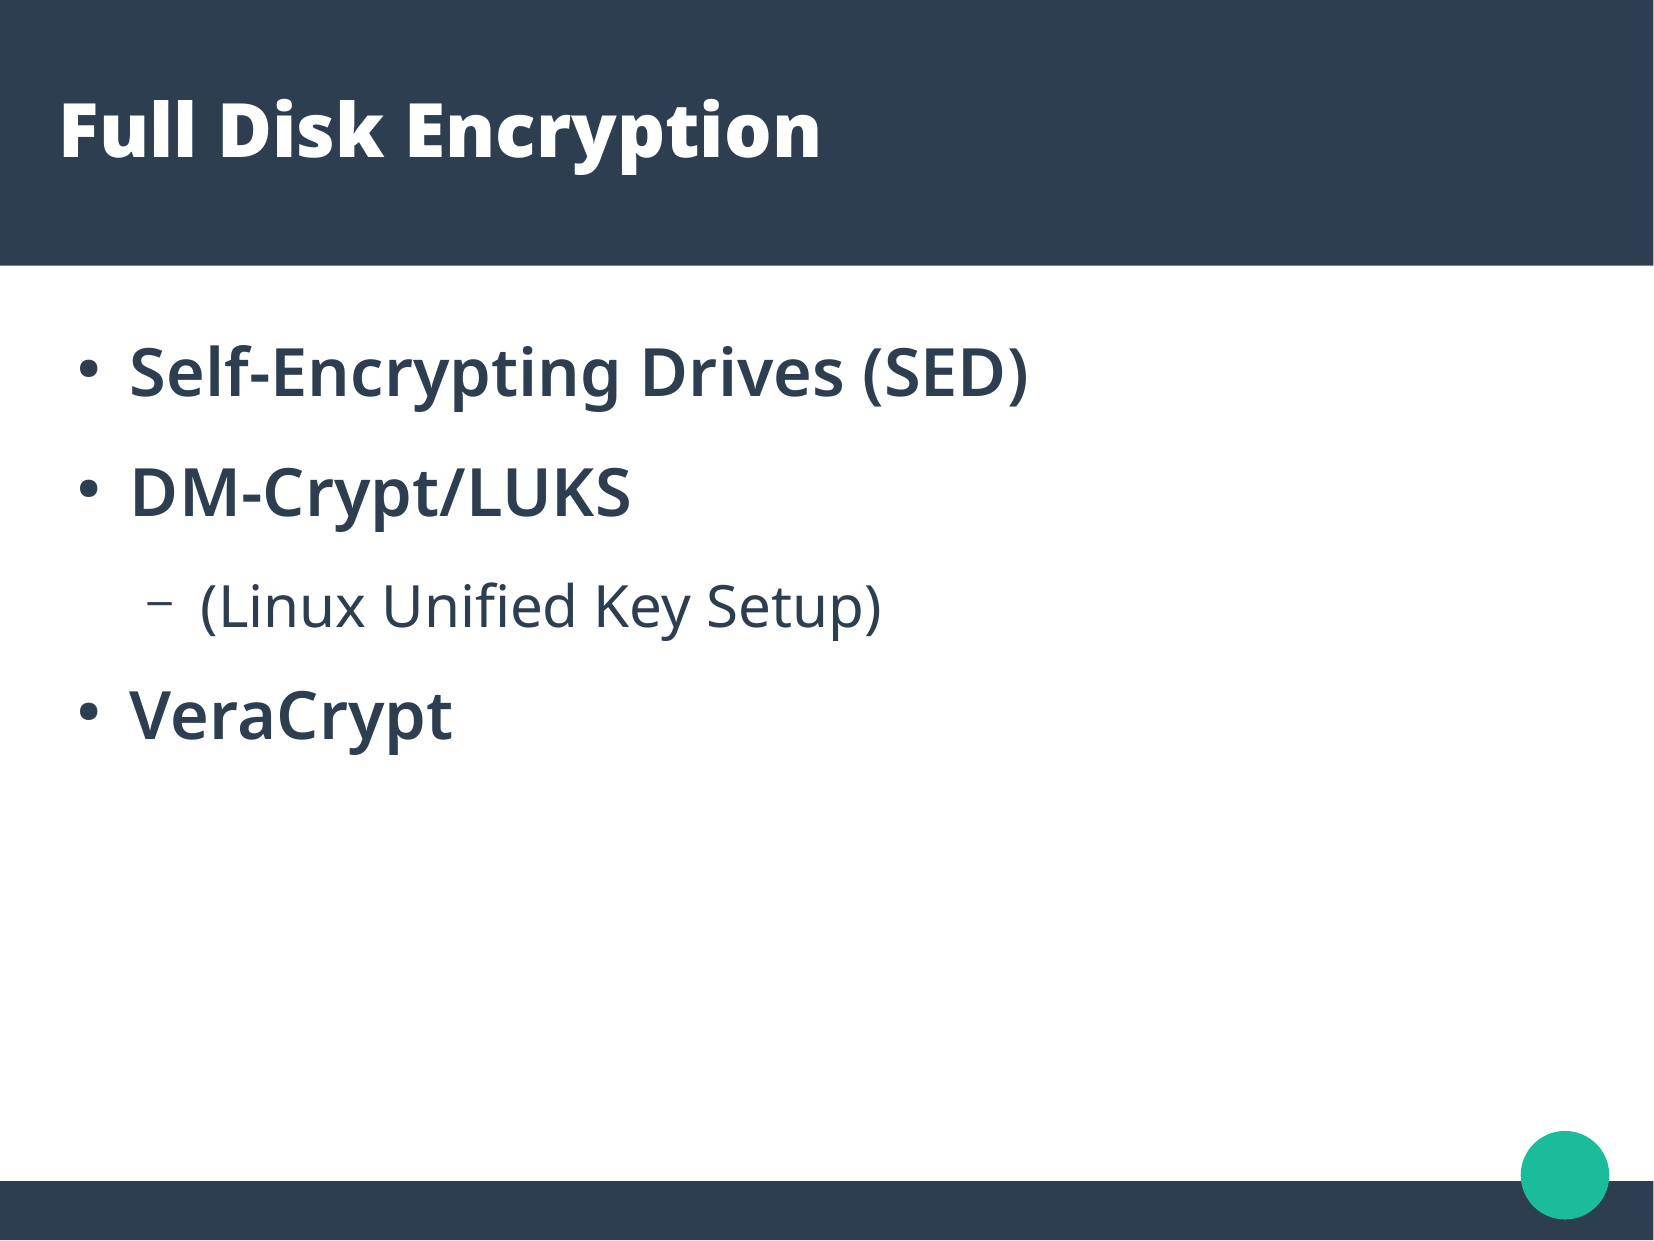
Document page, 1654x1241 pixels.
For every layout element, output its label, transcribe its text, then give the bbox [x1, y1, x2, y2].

title Full Disk Encryption [59, 49, 1595, 207]
list Self-Encrypting Drives (SED) DM-Crypt/LUKS (Linux Unified Key Setup) VeraCrypt [59, 324, 1595, 1152]
